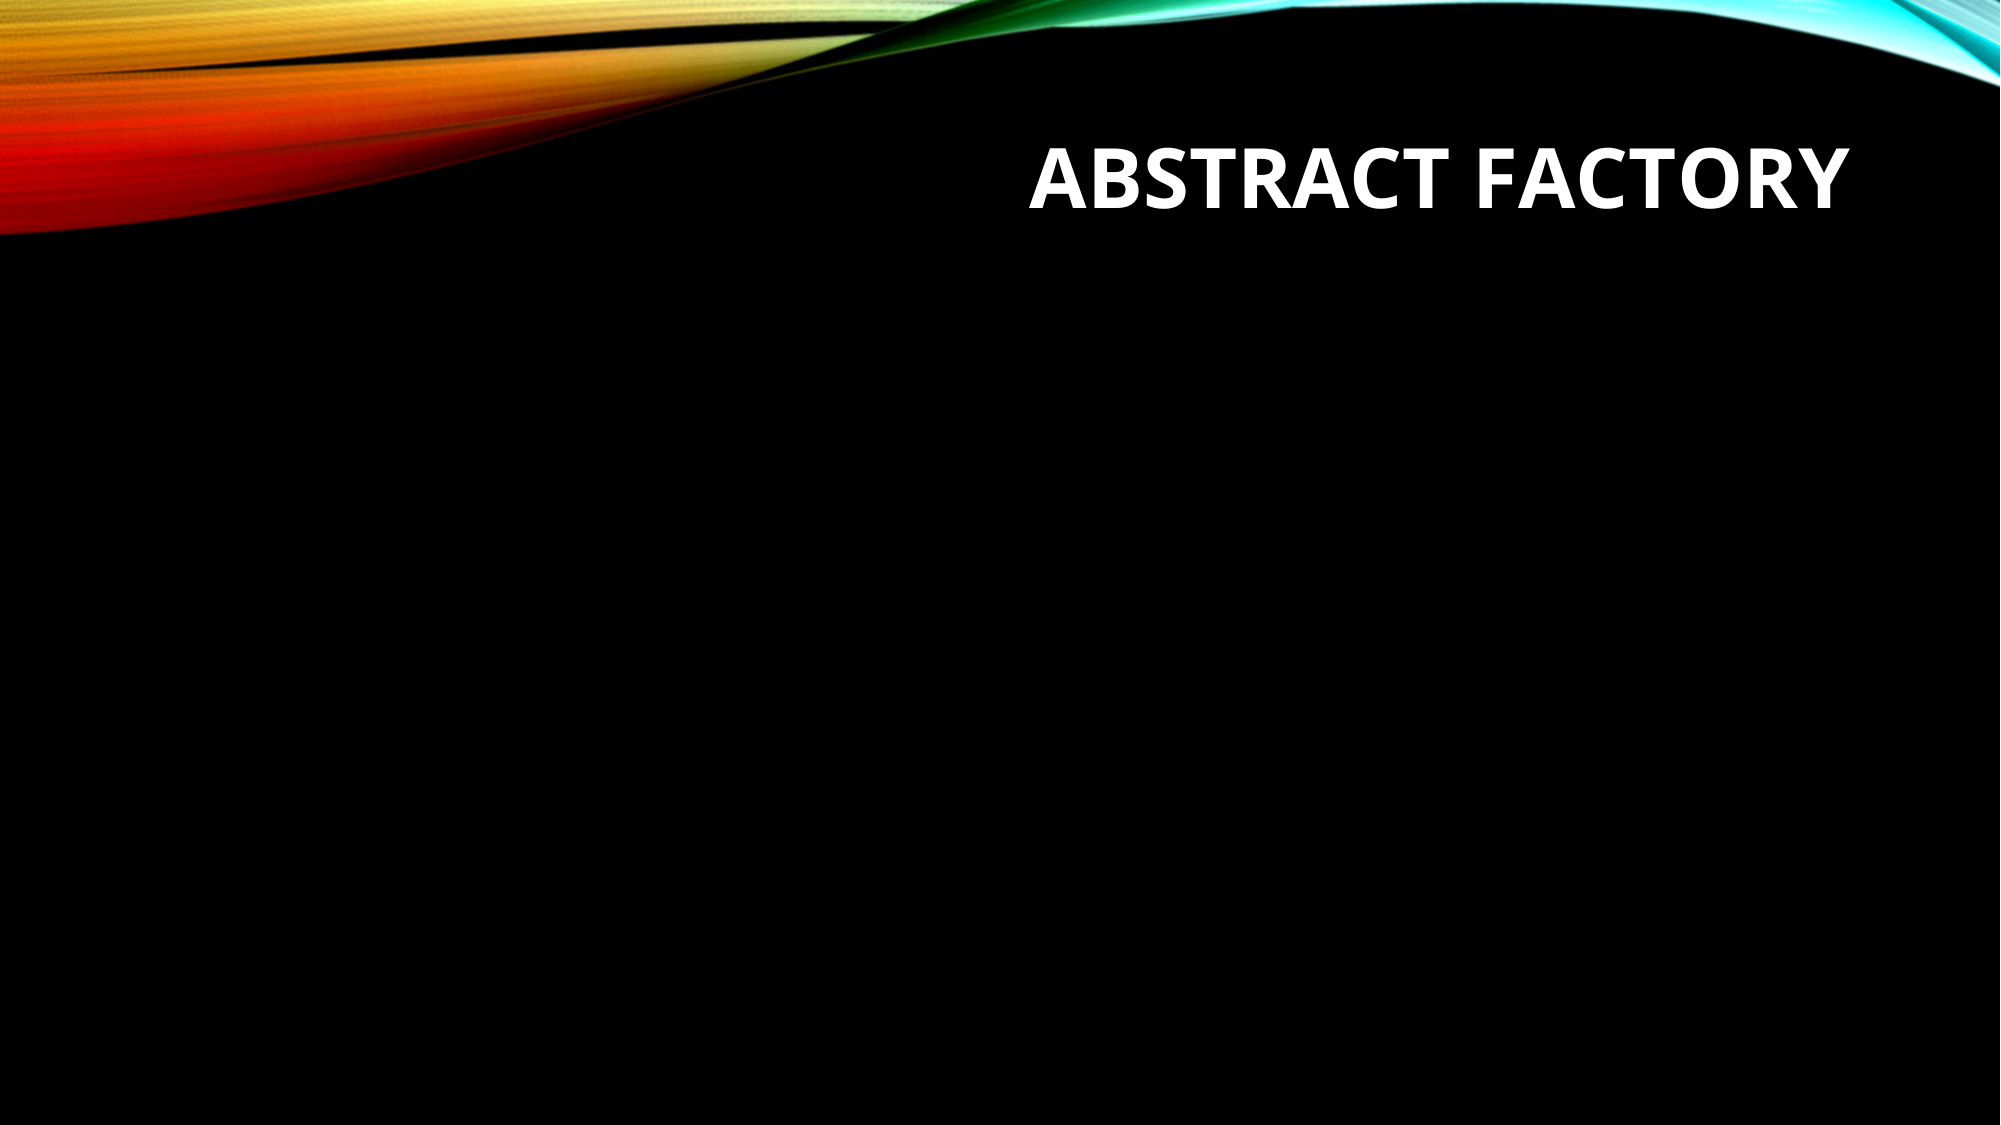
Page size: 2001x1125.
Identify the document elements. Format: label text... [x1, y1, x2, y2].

title ABSTRACT FACTORY [474, 125, 1888, 338]
picture [0, 0, 2001, 237]
